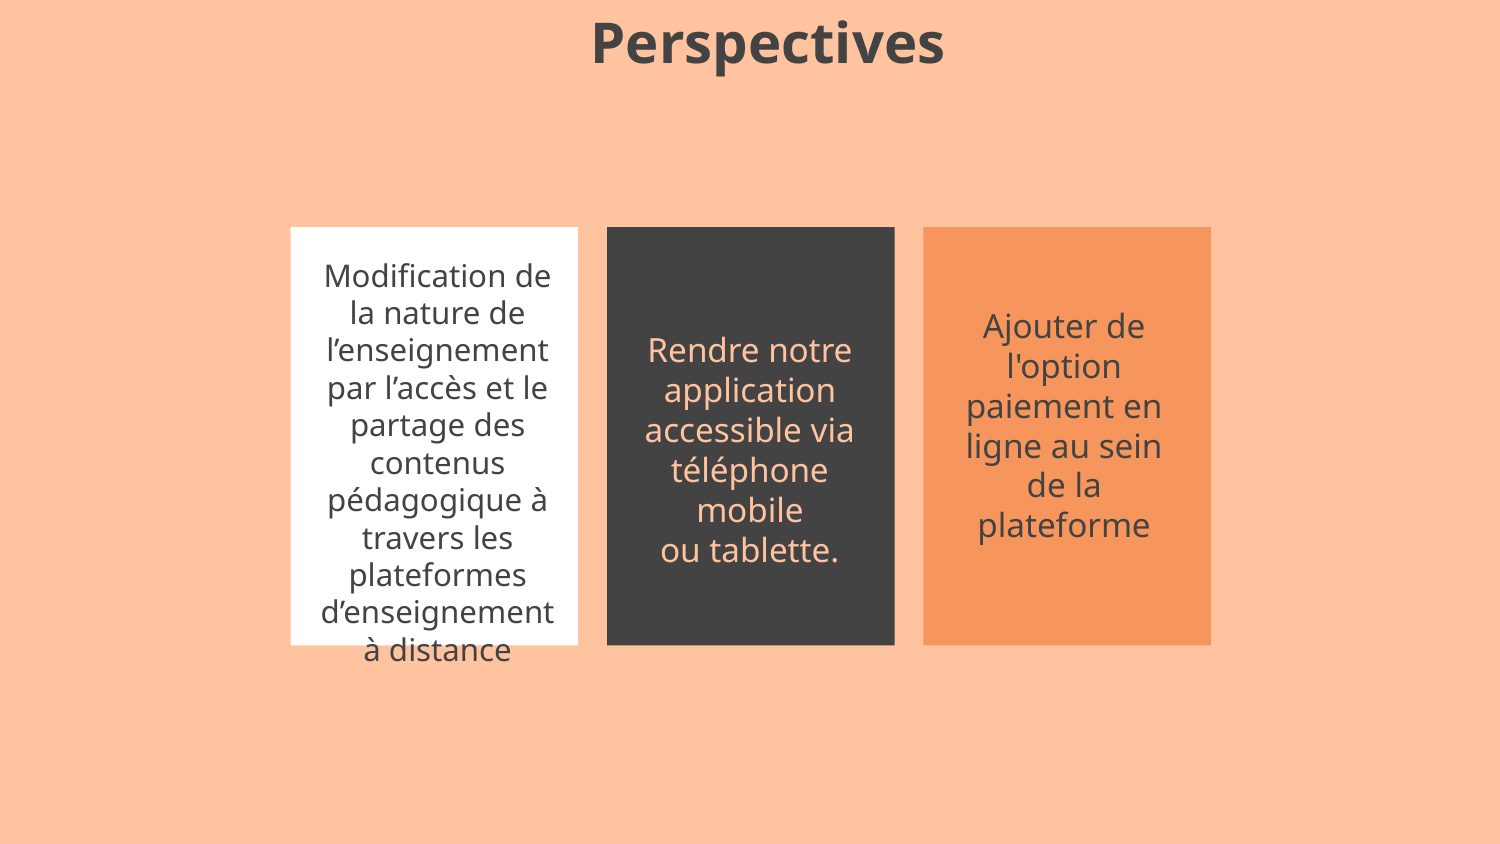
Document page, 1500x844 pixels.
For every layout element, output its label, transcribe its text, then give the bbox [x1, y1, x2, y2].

text_box [290, 227, 579, 646]
text_box Ajouter de l'option paiement en ligne au sein de la plateforme [944, 322, 1184, 527]
text_box [923, 227, 1211, 646]
title Perspectives [67, 28, 1469, 143]
text_box [607, 227, 895, 646]
text_box Modification de la nature de l’enseignement par l’accès et le partage des contenus pédagogique à travers les plateformes d’enseignement à distance [298, 240, 577, 632]
text_box Rendre notre application accessible via téléphone mobile ou tablette. [630, 252, 870, 618]
